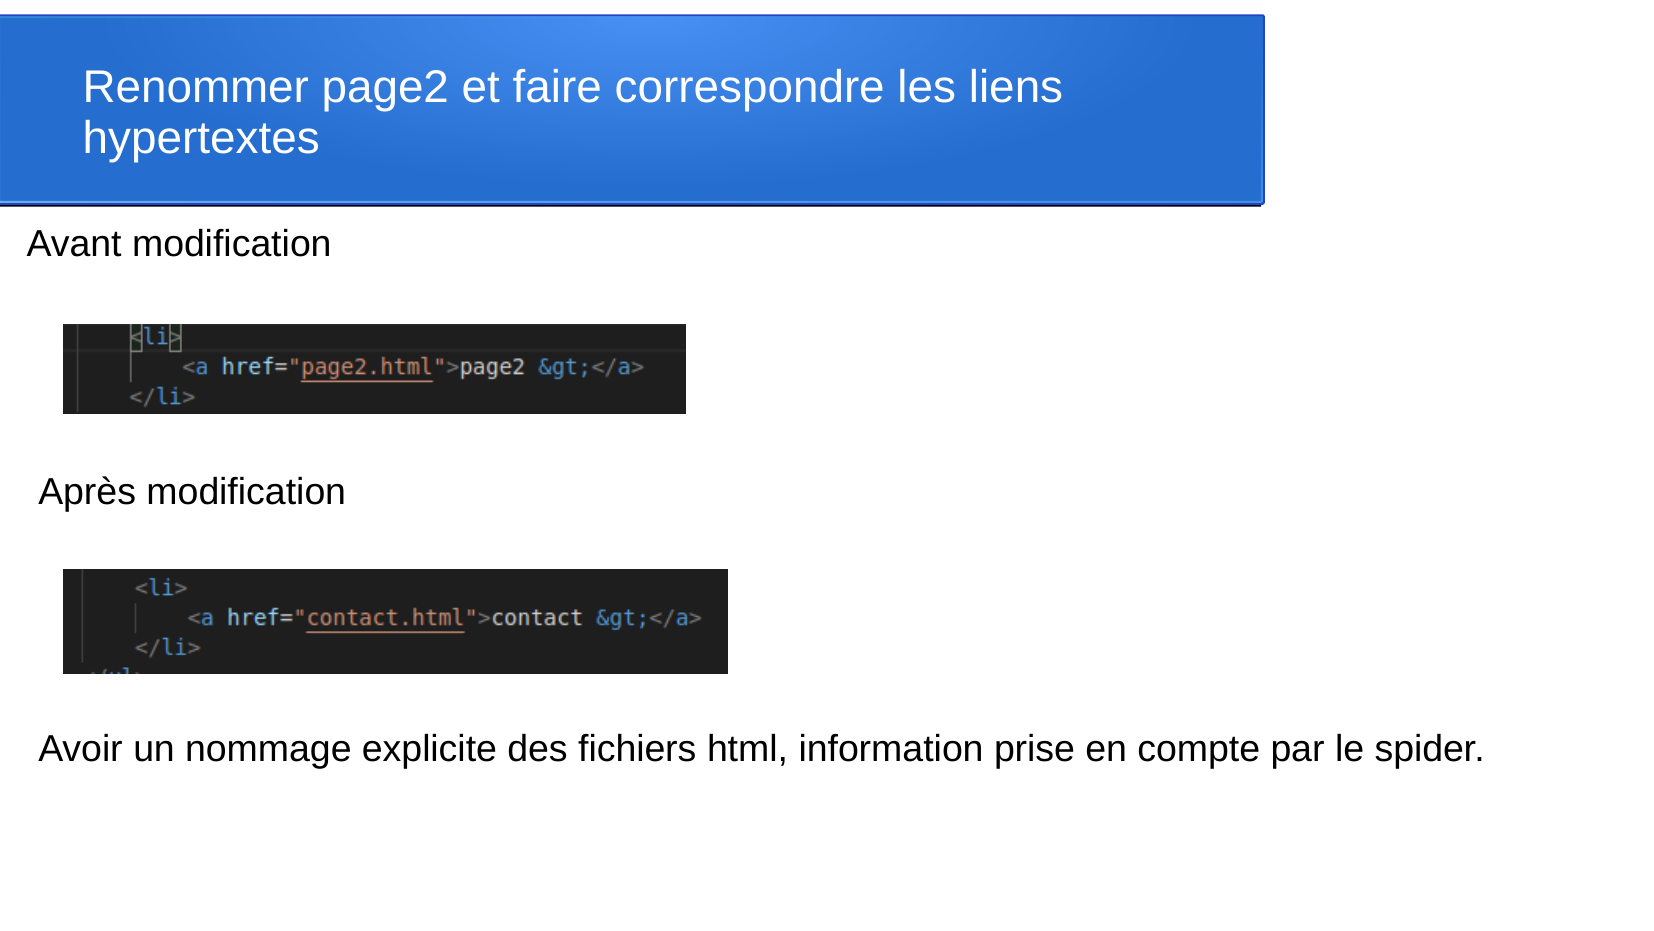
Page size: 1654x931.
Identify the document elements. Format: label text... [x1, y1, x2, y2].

title Renommer page2 et faire correspondre les liens hypertextes [82, 29, 1235, 196]
text_box Avant modification [11, 214, 544, 272]
text_box Après modification [23, 462, 556, 520]
picture [63, 324, 686, 414]
text_box Avoir un nommage explicite des fichiers html, information prise en compte par le spider. [23, 720, 1619, 849]
picture [63, 569, 728, 674]
